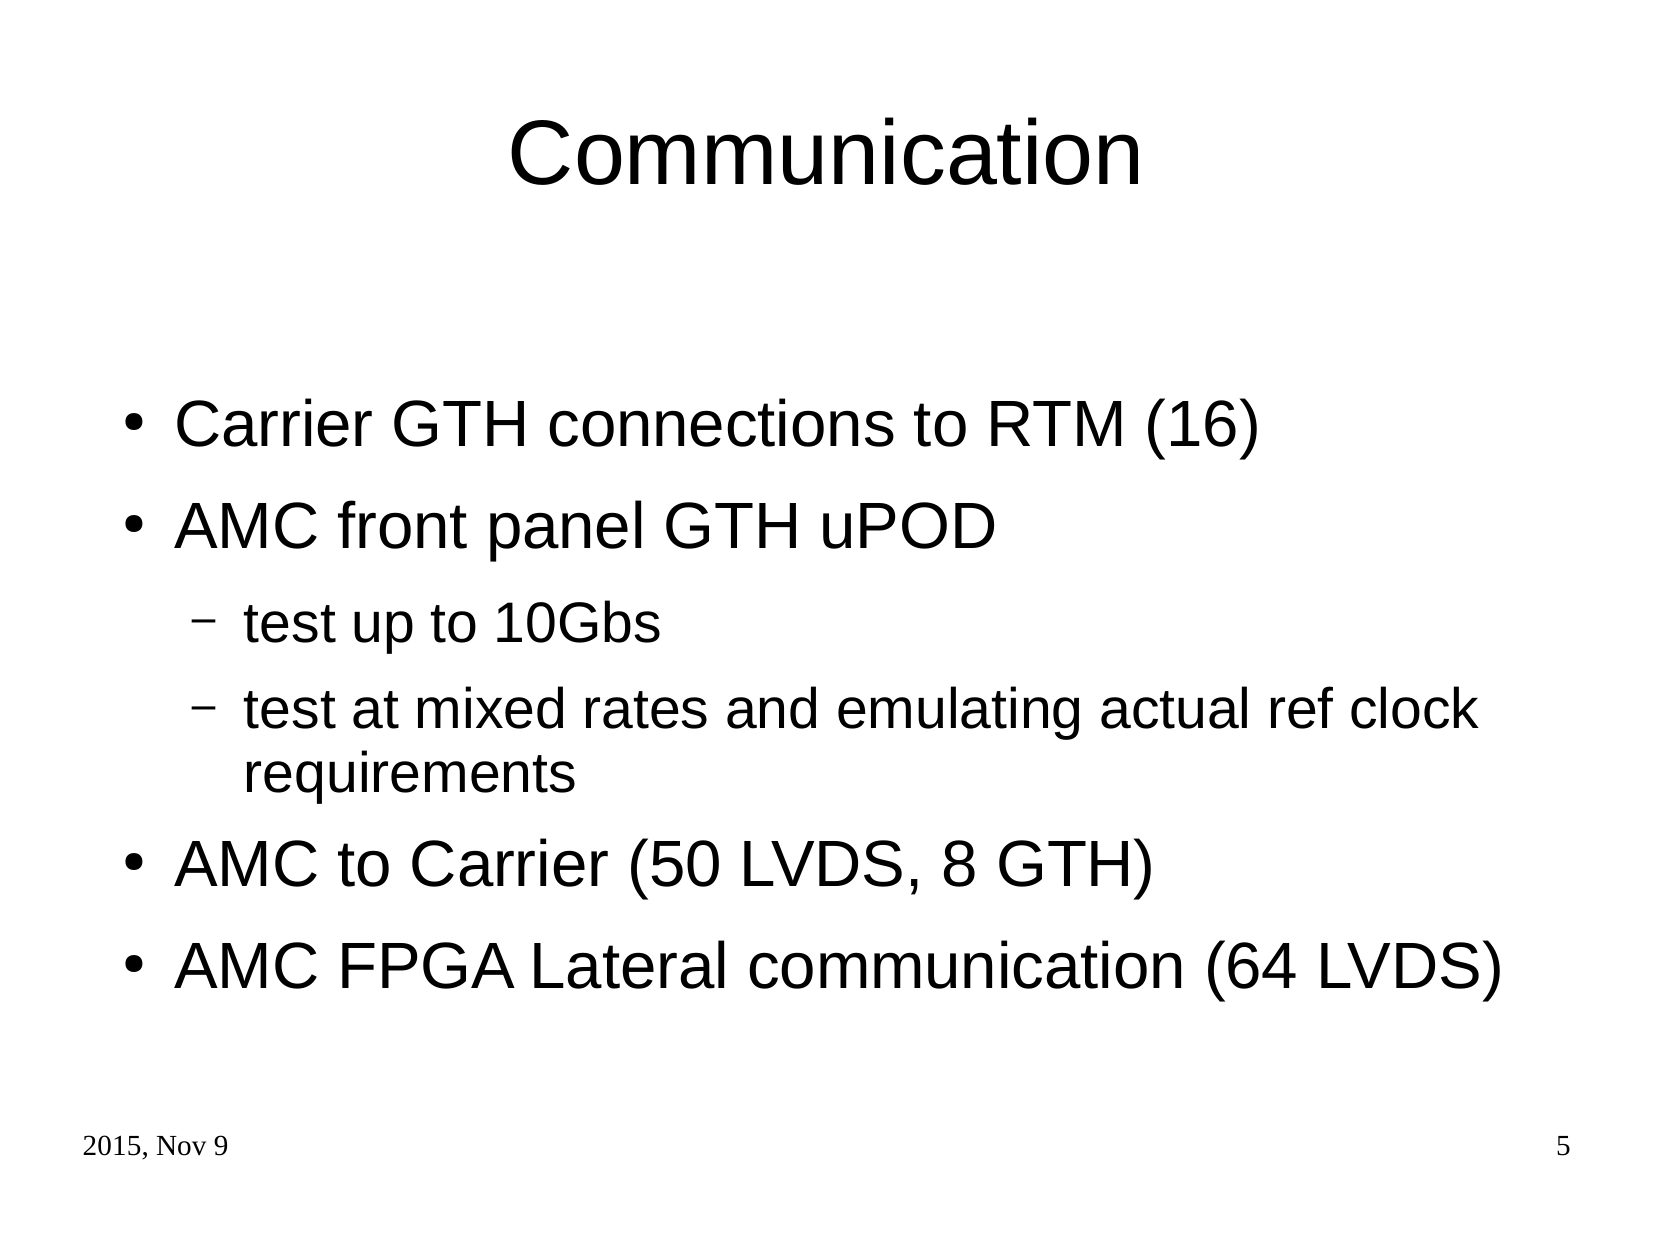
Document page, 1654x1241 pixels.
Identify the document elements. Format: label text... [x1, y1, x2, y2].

list Carrier GTH connections to RTM (16) AMC front panel GTH uPOD test up to 10Gbs test at mixed rates and emulating actual ref clock requirements AMC to Carrier (50 LVDS, 8 GTH) AMC FPGA Lateral communication (64 LVDS) [105, 285, 1594, 1006]
title Communication [82, 49, 1571, 257]
